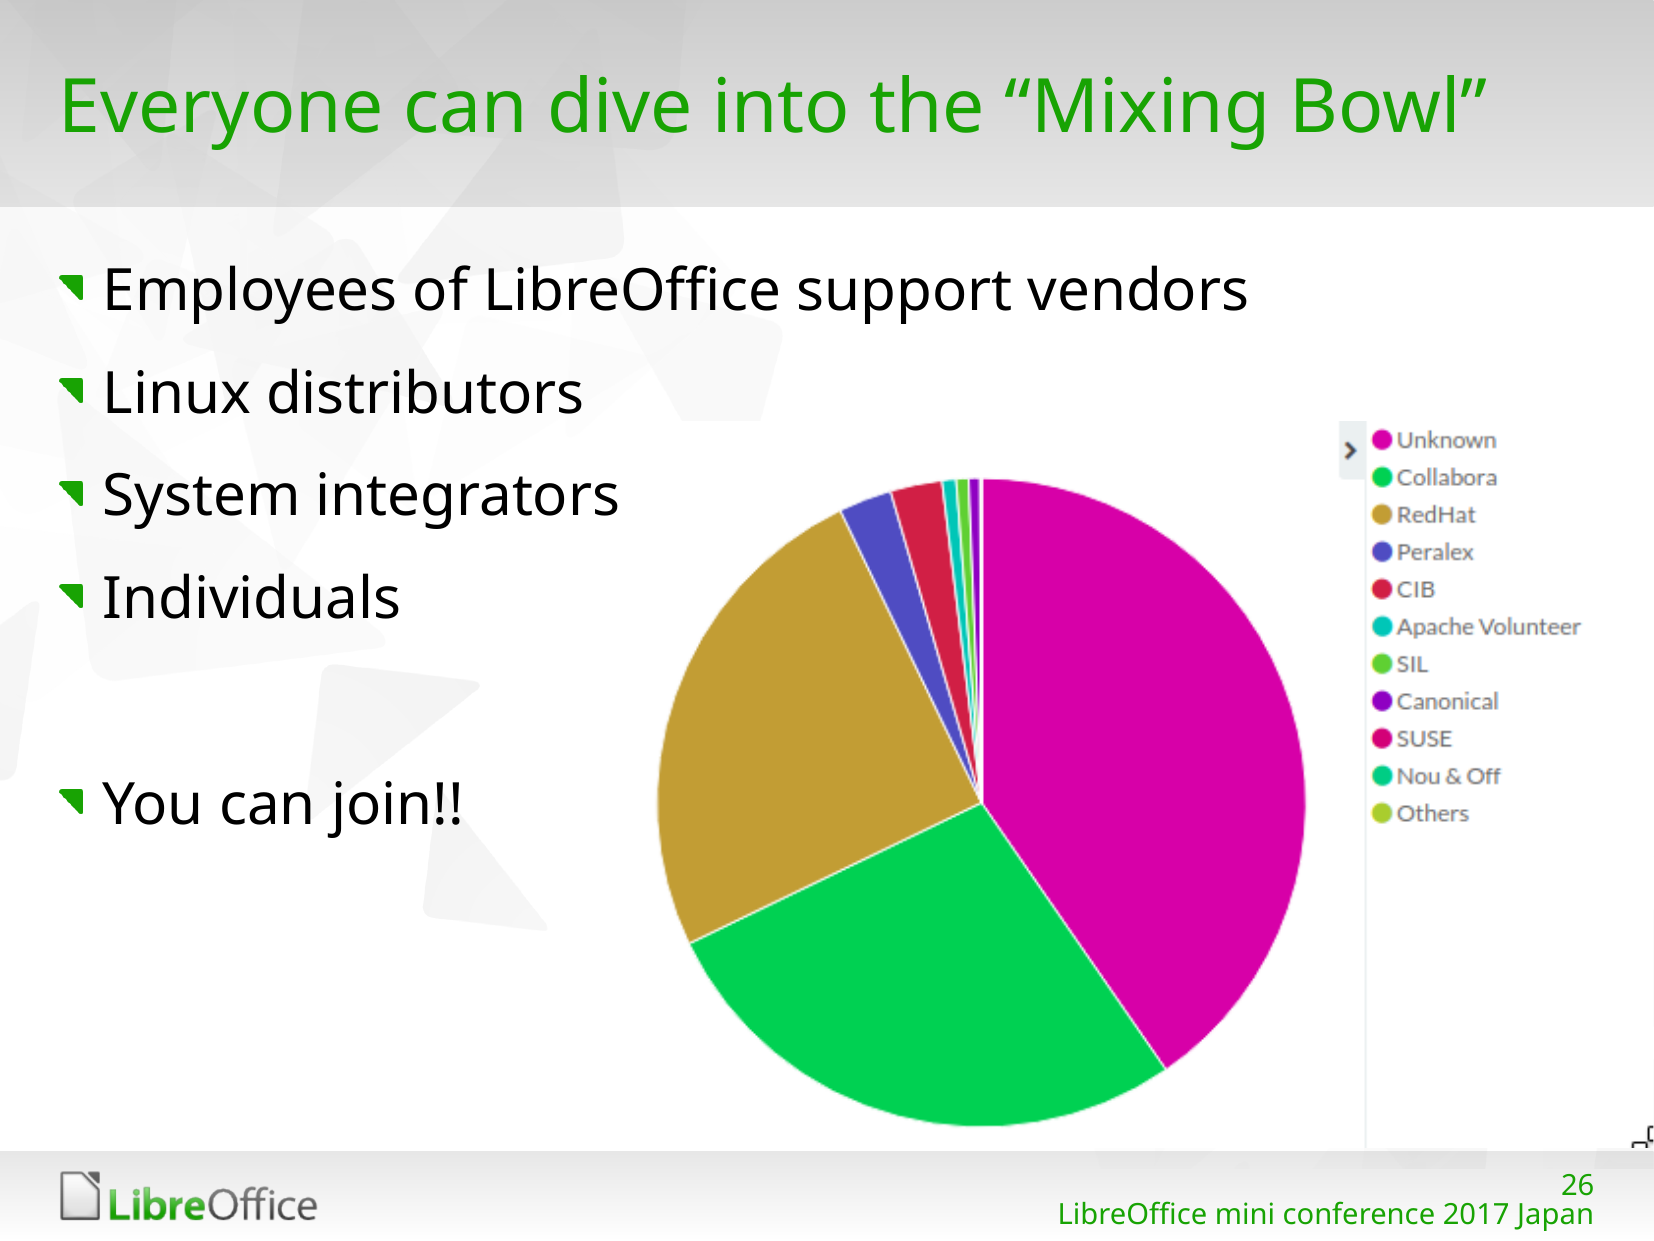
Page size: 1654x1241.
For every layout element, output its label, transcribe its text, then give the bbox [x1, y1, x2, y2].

picture [0, 0, 783, 931]
picture [642, 421, 1654, 1169]
title Everyone can dive into the “Mixing Bowl” [59, 29, 1595, 178]
list Employees of LibreOffice support vendors Linux distributors System integrators Individuals You can join!! [59, 248, 1595, 968]
picture [41, 1152, 337, 1240]
